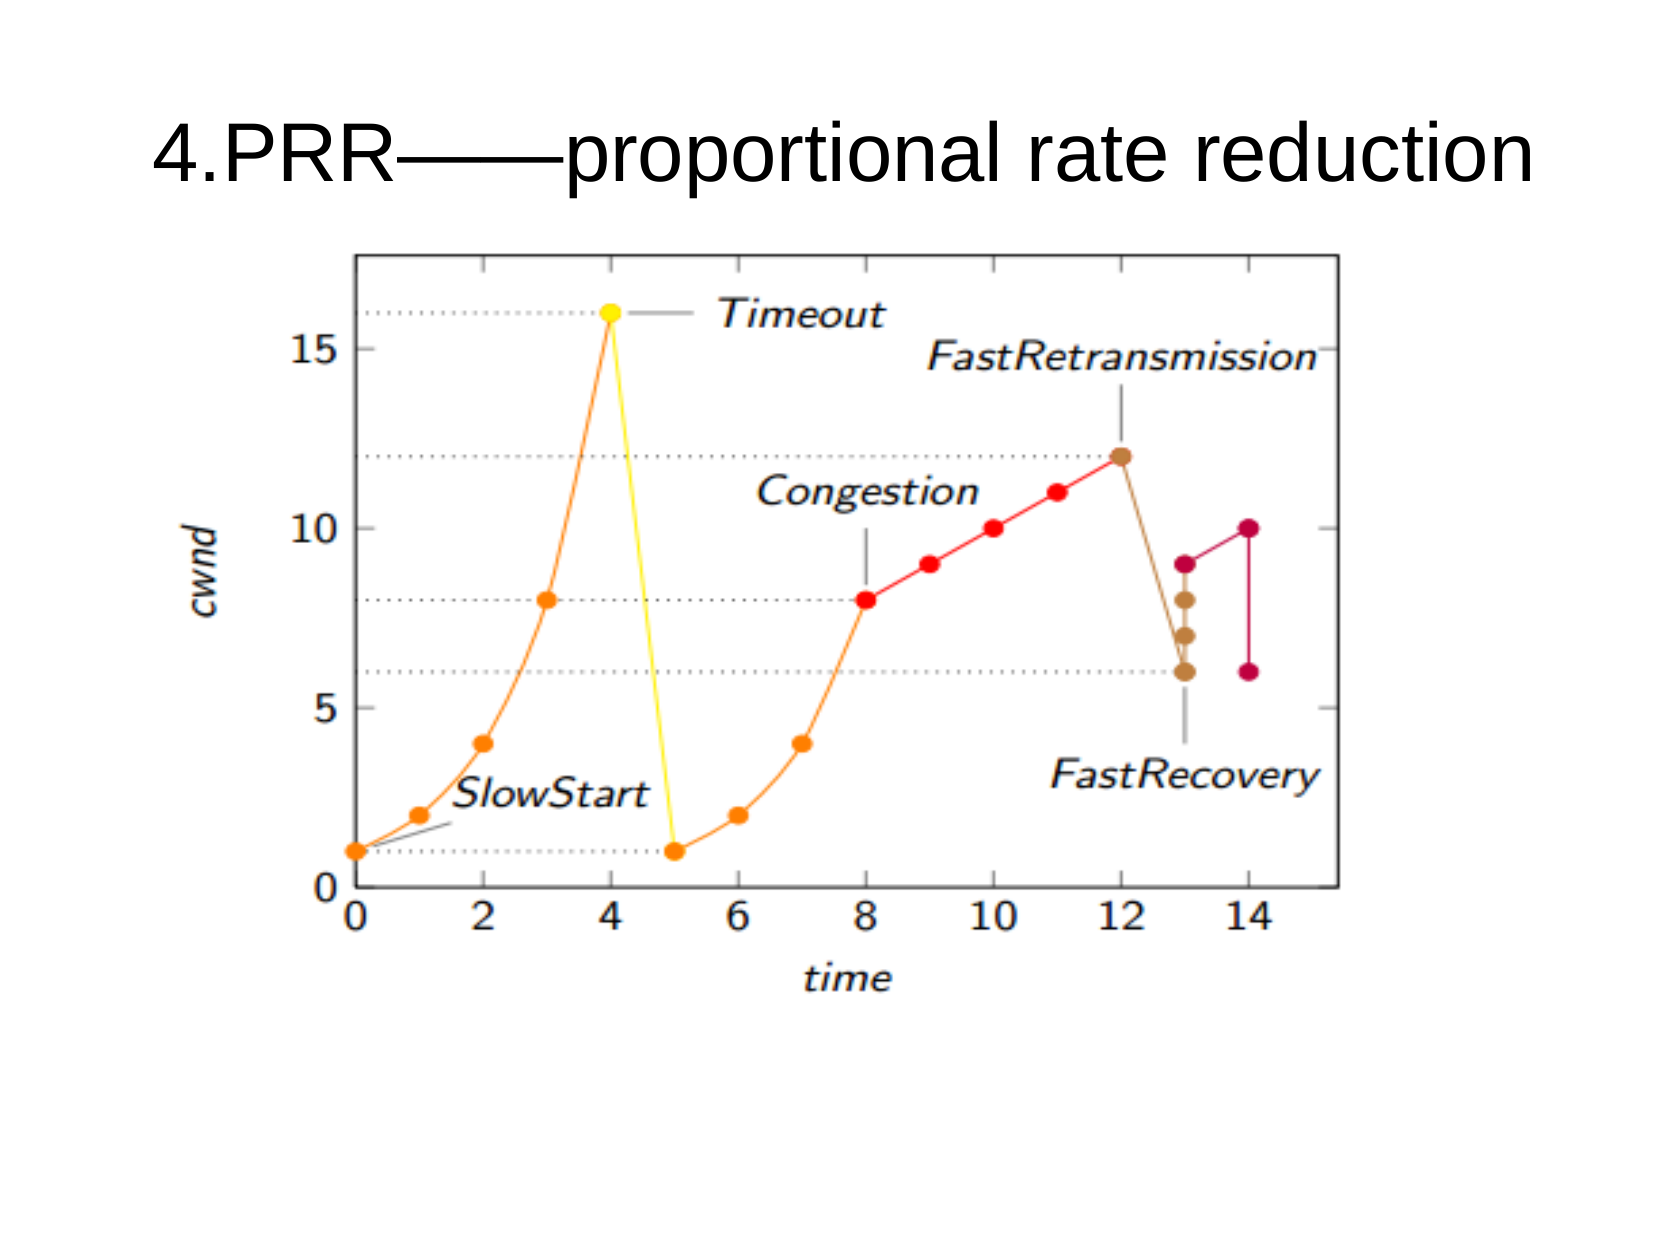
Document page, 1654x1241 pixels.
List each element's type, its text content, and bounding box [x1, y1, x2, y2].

title 4.PRR——proportional rate reduction [82, 49, 1571, 257]
picture [166, 224, 1441, 1021]
